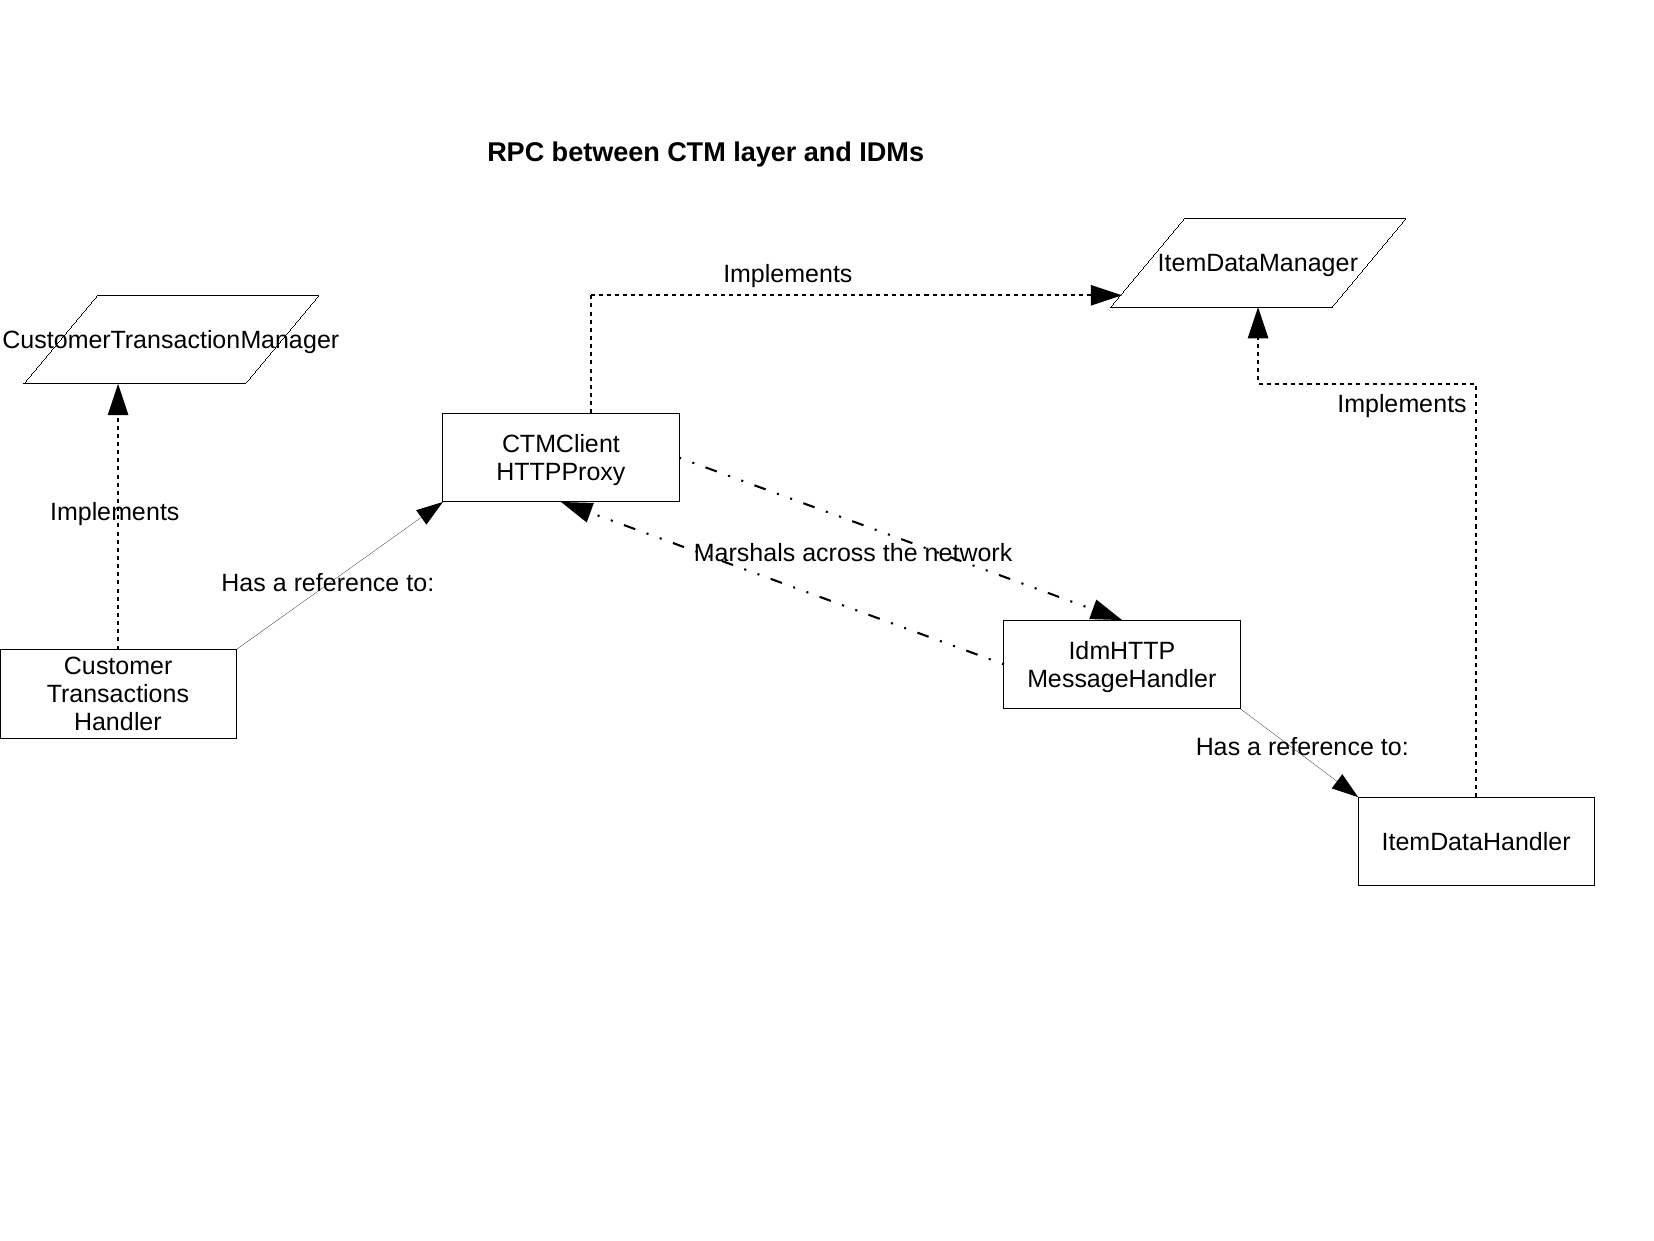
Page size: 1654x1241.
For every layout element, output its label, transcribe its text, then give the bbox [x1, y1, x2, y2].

text_box CTMClient HTTPProxy [442, 413, 680, 502]
text_box ItemDataManager [1110, 218, 1406, 308]
text_box Implements [1322, 382, 1619, 426]
text_box Customer Transactions Handler [0, 649, 237, 739]
text_box ItemDataHandler [1358, 797, 1595, 886]
text_box Implements [708, 252, 1004, 296]
text_box Marshals across the network [679, 531, 1034, 575]
text_box Has a reference to: [1181, 724, 1477, 768]
text_box RPC between CTM layer and IDMs [472, 129, 945, 176]
text_box Implements [35, 490, 331, 534]
text_box Has a reference to: [206, 561, 502, 604]
text_box CustomerTransactionManager [23, 295, 319, 384]
text_box IdmHTTP MessageHandler [1003, 620, 1241, 709]
